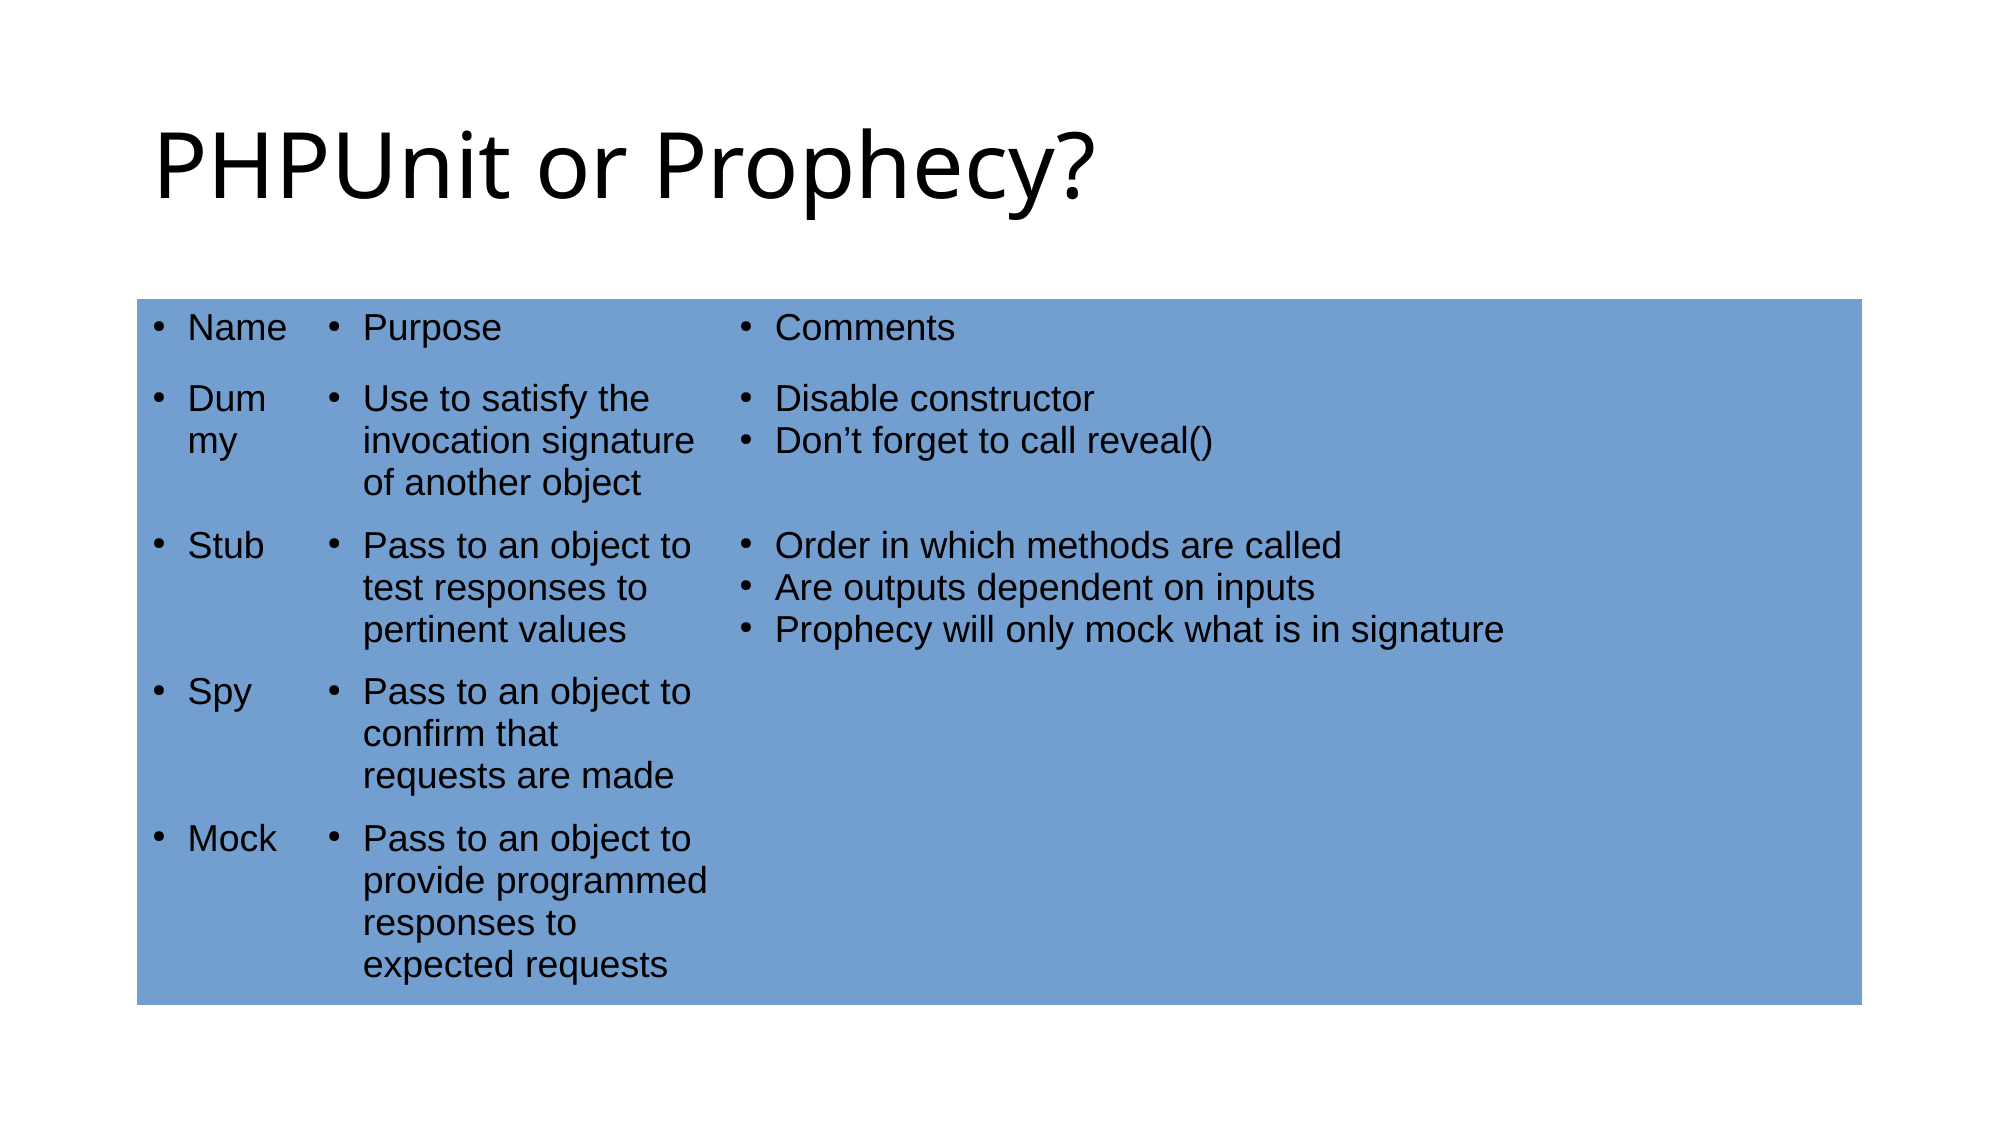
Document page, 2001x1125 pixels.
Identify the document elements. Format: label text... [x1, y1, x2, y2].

table_header Purpose [313, 299, 725, 370]
table_cell Dummy [137, 370, 313, 517]
table_cell Mock [137, 810, 313, 1005]
table_cell Pass to an object to confirm that requests are made [313, 663, 725, 810]
table_header Name [137, 299, 313, 370]
table_cell Stub [137, 517, 313, 663]
table_cell Order in which methods are called Are outputs dependent on inputs Prophecy will only mock what is in signature [725, 517, 1862, 663]
table_cell Pass to an object to test responses to pertinent values [313, 517, 725, 663]
table_header Comments [725, 299, 1862, 370]
table_cell Use to satisfy the invocation signature of another object [313, 370, 725, 517]
table_cell Disable constructor Don’t forget to call reveal() [725, 370, 1862, 517]
table_cell Spy [137, 663, 313, 810]
table_cell [725, 663, 1862, 810]
table_cell [725, 810, 1862, 1005]
title PHPUnit or Prophecy? [137, 59, 1863, 278]
table_cell Pass to an object to provide programmed responses to expected requests [313, 810, 725, 1005]
